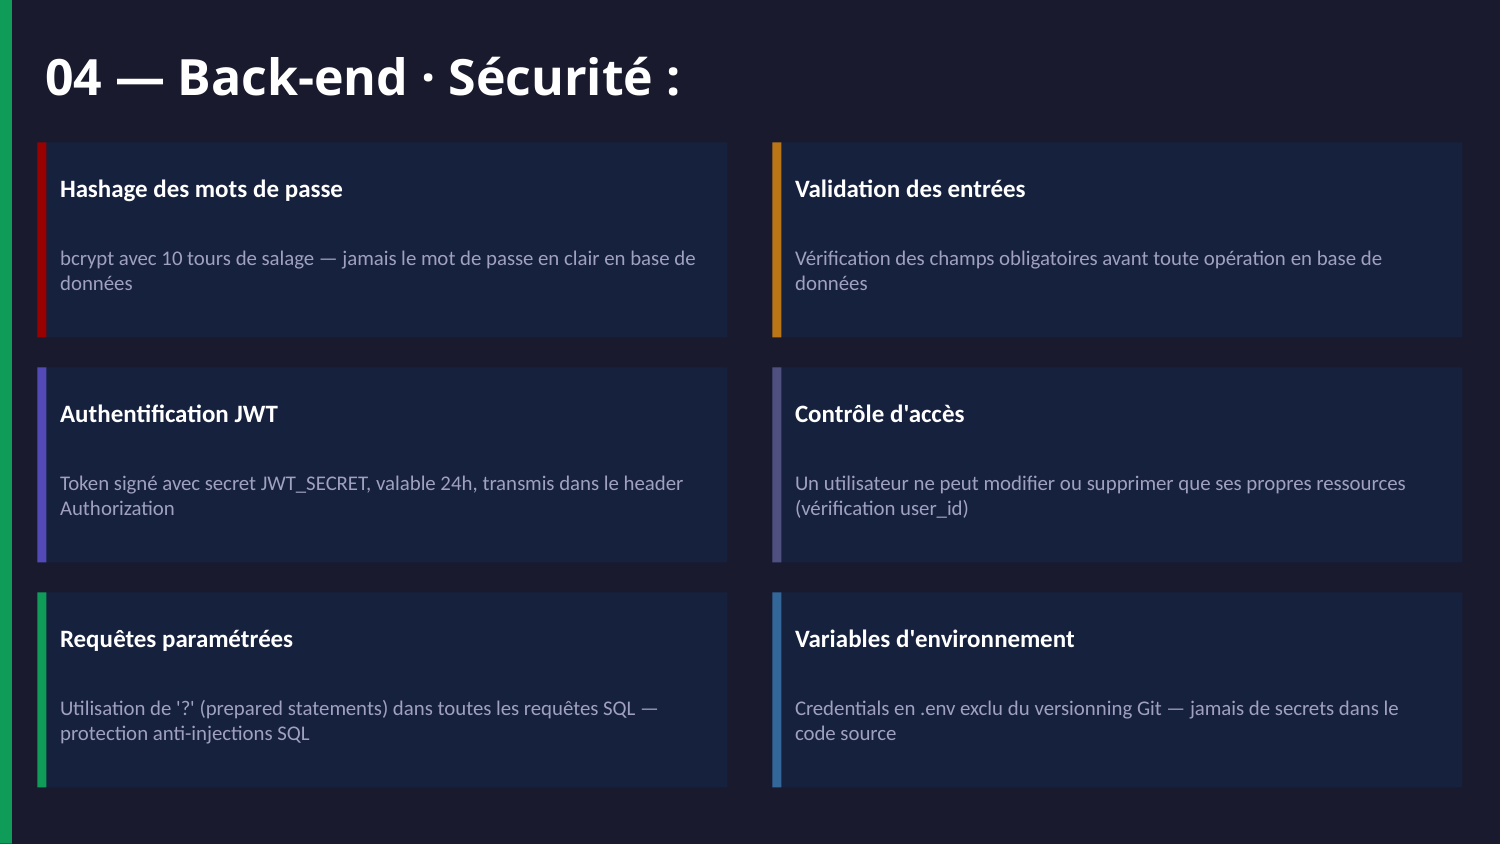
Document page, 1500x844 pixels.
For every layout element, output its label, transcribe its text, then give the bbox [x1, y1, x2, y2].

text_box 04 — Back-end · Sécurité : [44, 29, 1455, 120]
text_box [772, 142, 1463, 338]
text_box Authentification JWT [59, 382, 705, 443]
text_box [37, 142, 728, 338]
text_box Requêtes paramétrées [59, 607, 705, 668]
text_box Contrôle d'accès [794, 382, 1440, 443]
text_box [772, 367, 1463, 563]
text_box [37, 367, 728, 563]
text_box Vérification des champs obligatoires avant toute opération en base de données [794, 220, 1440, 318]
text_box Variables d'environnement [794, 607, 1440, 668]
text_box Validation des entrées [794, 157, 1440, 218]
text_box [772, 592, 1463, 788]
text_box bcrypt avec 10 tours de salage — jamais le mot de passe en clair en base de données [59, 220, 705, 318]
text_box Un utilisateur ne peut modifier ou supprimer que ses propres ressources (vérification user_id) [794, 445, 1440, 543]
text_box Utilisation de '?' (prepared statements) dans toutes les requêtes SQL — protection anti-injections SQL [59, 670, 705, 768]
text_box Credentials en .env exclu du versionning Git — jamais de secrets dans le code source [794, 670, 1440, 768]
text_box [0, 0, 12, 844]
text_box Hashage des mots de passe [59, 157, 705, 218]
text_box [37, 592, 728, 788]
text_box Token signé avec secret JWT_SECRET, valable 24h, transmis dans le header Authorization [59, 445, 705, 543]
